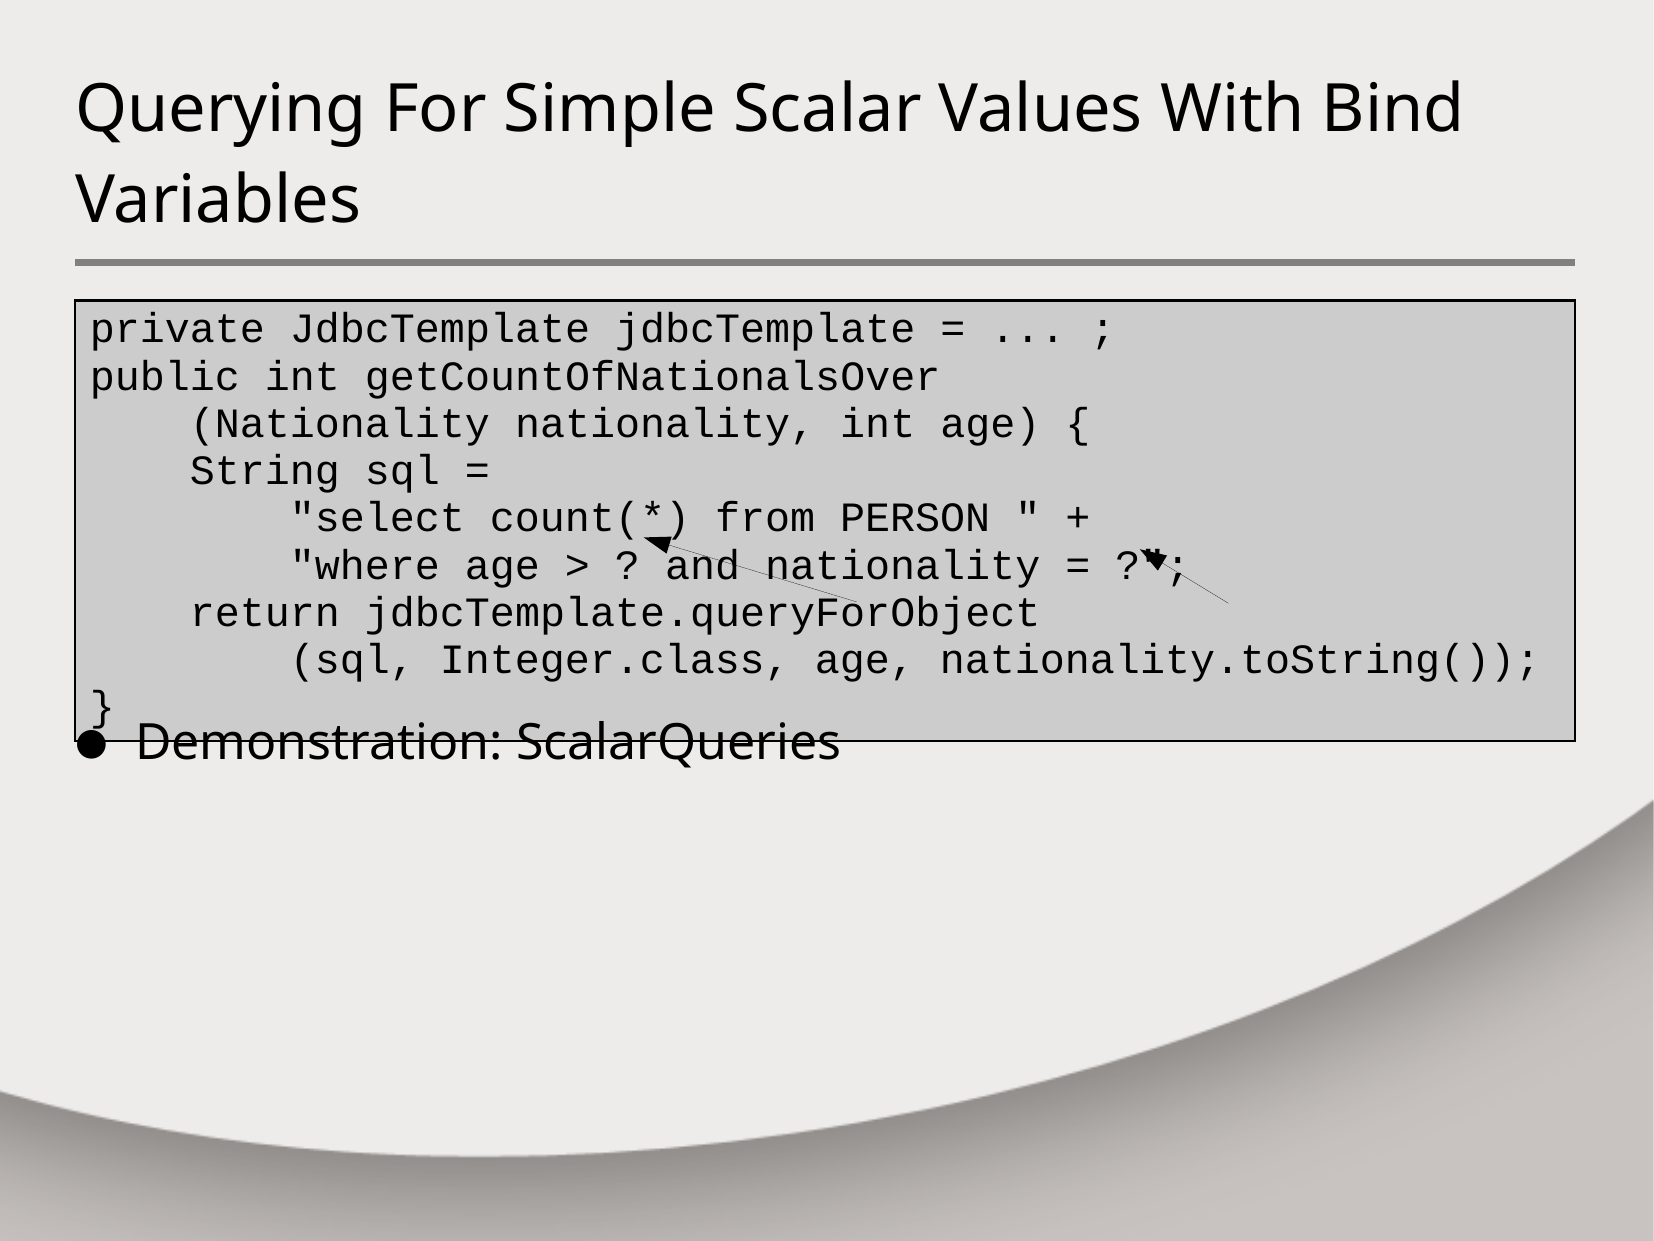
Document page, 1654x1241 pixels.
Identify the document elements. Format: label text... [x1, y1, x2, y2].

title Querying For Simple Scalar Values With Bind Variables [75, 75, 1576, 226]
picture [0, 0, 1654, 1241]
list Demonstration: ScalarQueries [75, 300, 1576, 1163]
